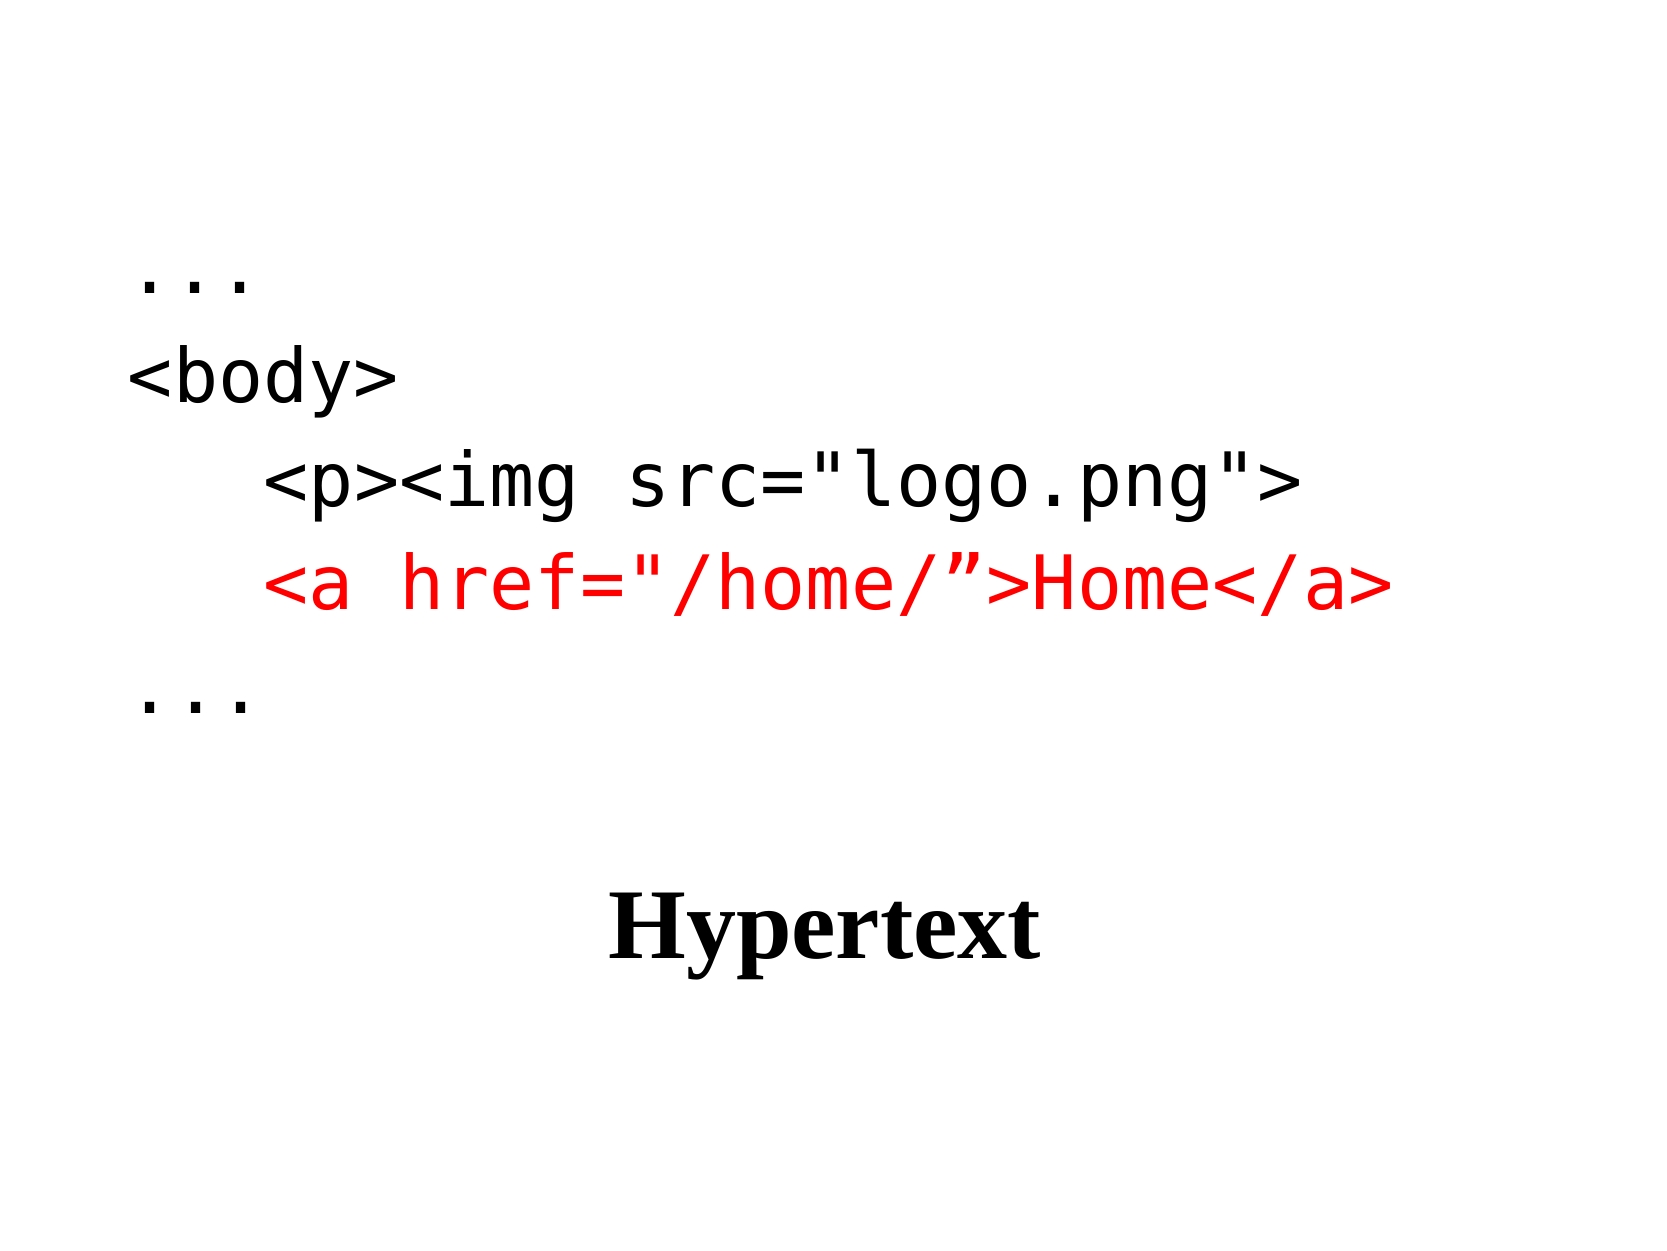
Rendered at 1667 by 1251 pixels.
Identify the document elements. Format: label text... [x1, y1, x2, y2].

text_box Hypertext [37, 862, 1613, 1126]
text_box ... <body> <p><img src="logo.png"> <a href="/home/”>Home</a> ... [37, 55, 1613, 862]
